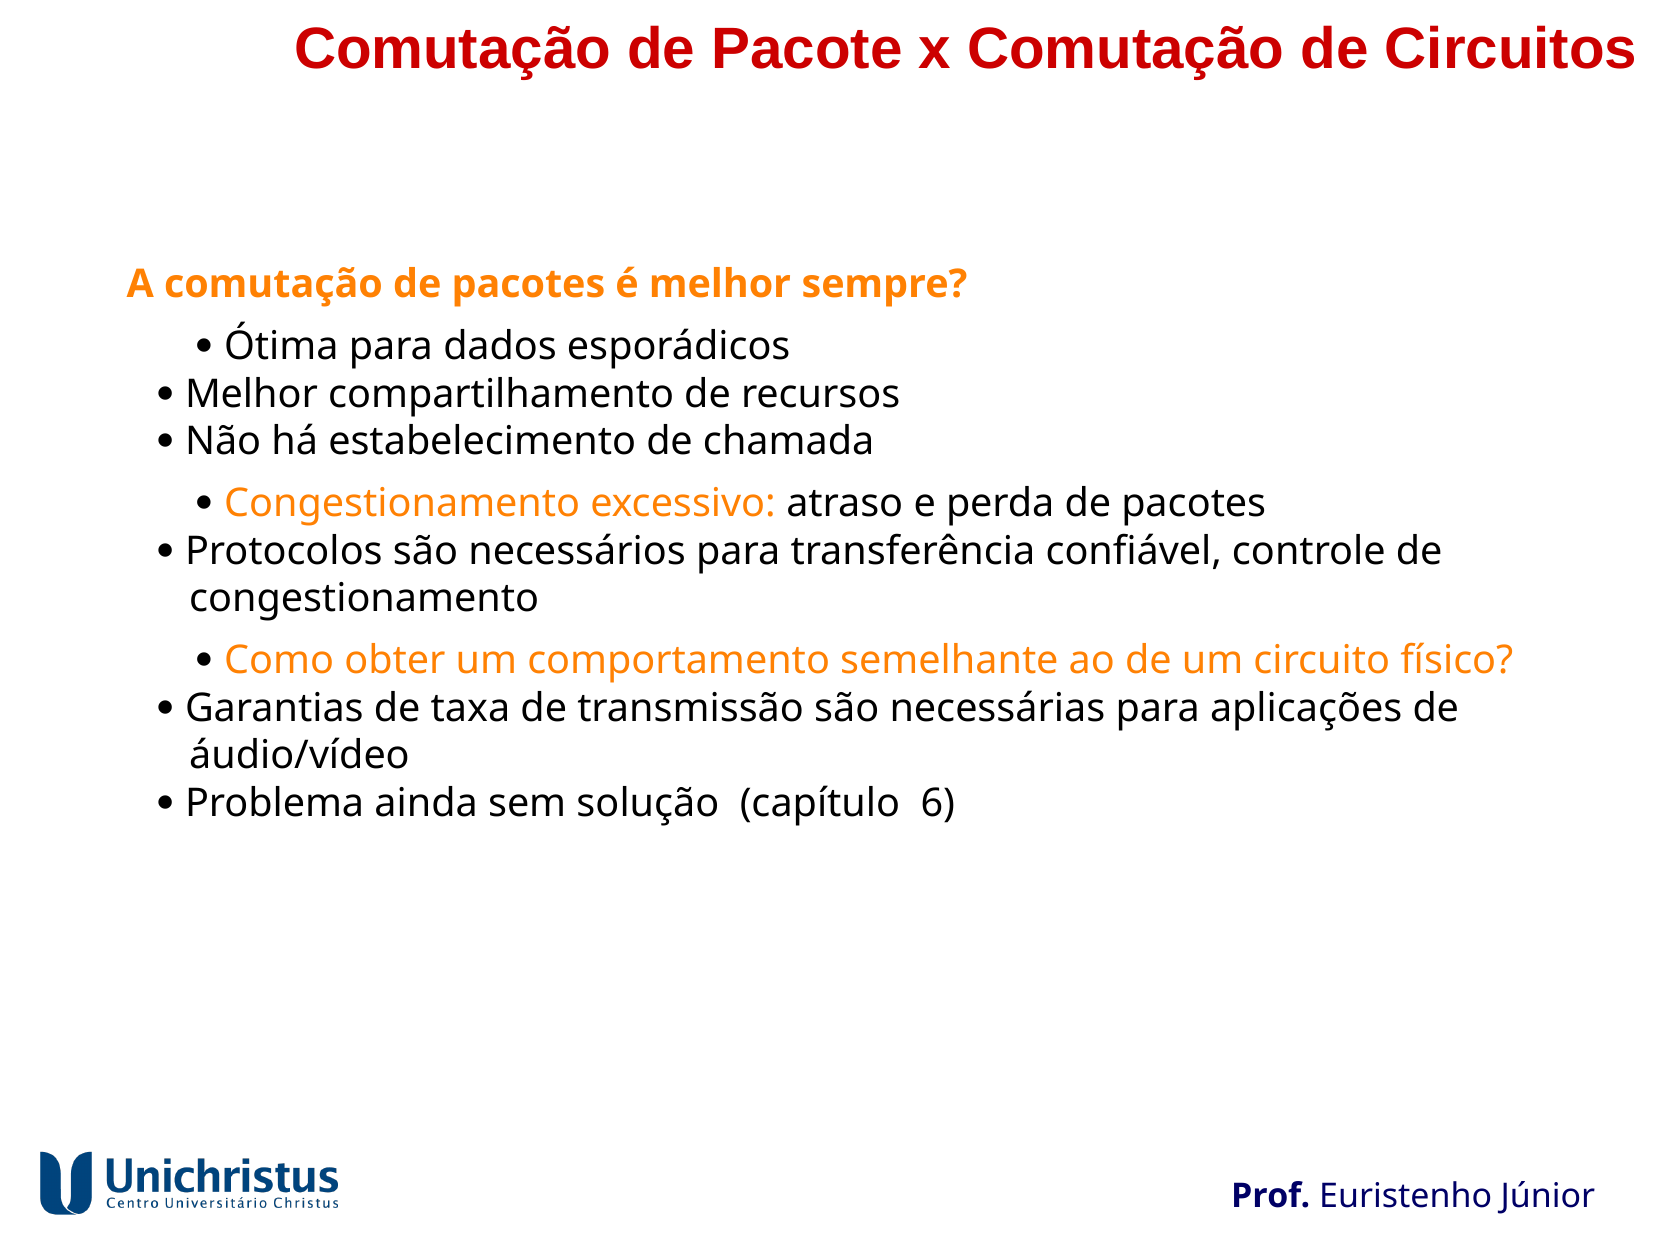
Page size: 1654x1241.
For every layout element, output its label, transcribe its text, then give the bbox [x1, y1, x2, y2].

list A comutação de pacotes é melhor sempre?  Ótima para dados esporádicos  Melhor compartilhamento de recursos  Não há estabelecimento de chamada  Congestionamento excessivo: atraso e perda de pacotes  Protocolos são necessários para transferência confiável, controle de congestionamento  Como obter um comportamento semelhante ao de um circuito físico?  Garantias de taxa de transmissão são necessárias para aplicações de áudio/vídeo  Problema ainda sem solução (capítulo 6) [111, 249, 1534, 880]
text_box Comutação de Pacote x Comutação de Circuitos [279, 8, 1654, 154]
text_box Prof. Euristenho Júnior [1216, 1163, 1654, 1224]
picture [35, 1148, 343, 1217]
